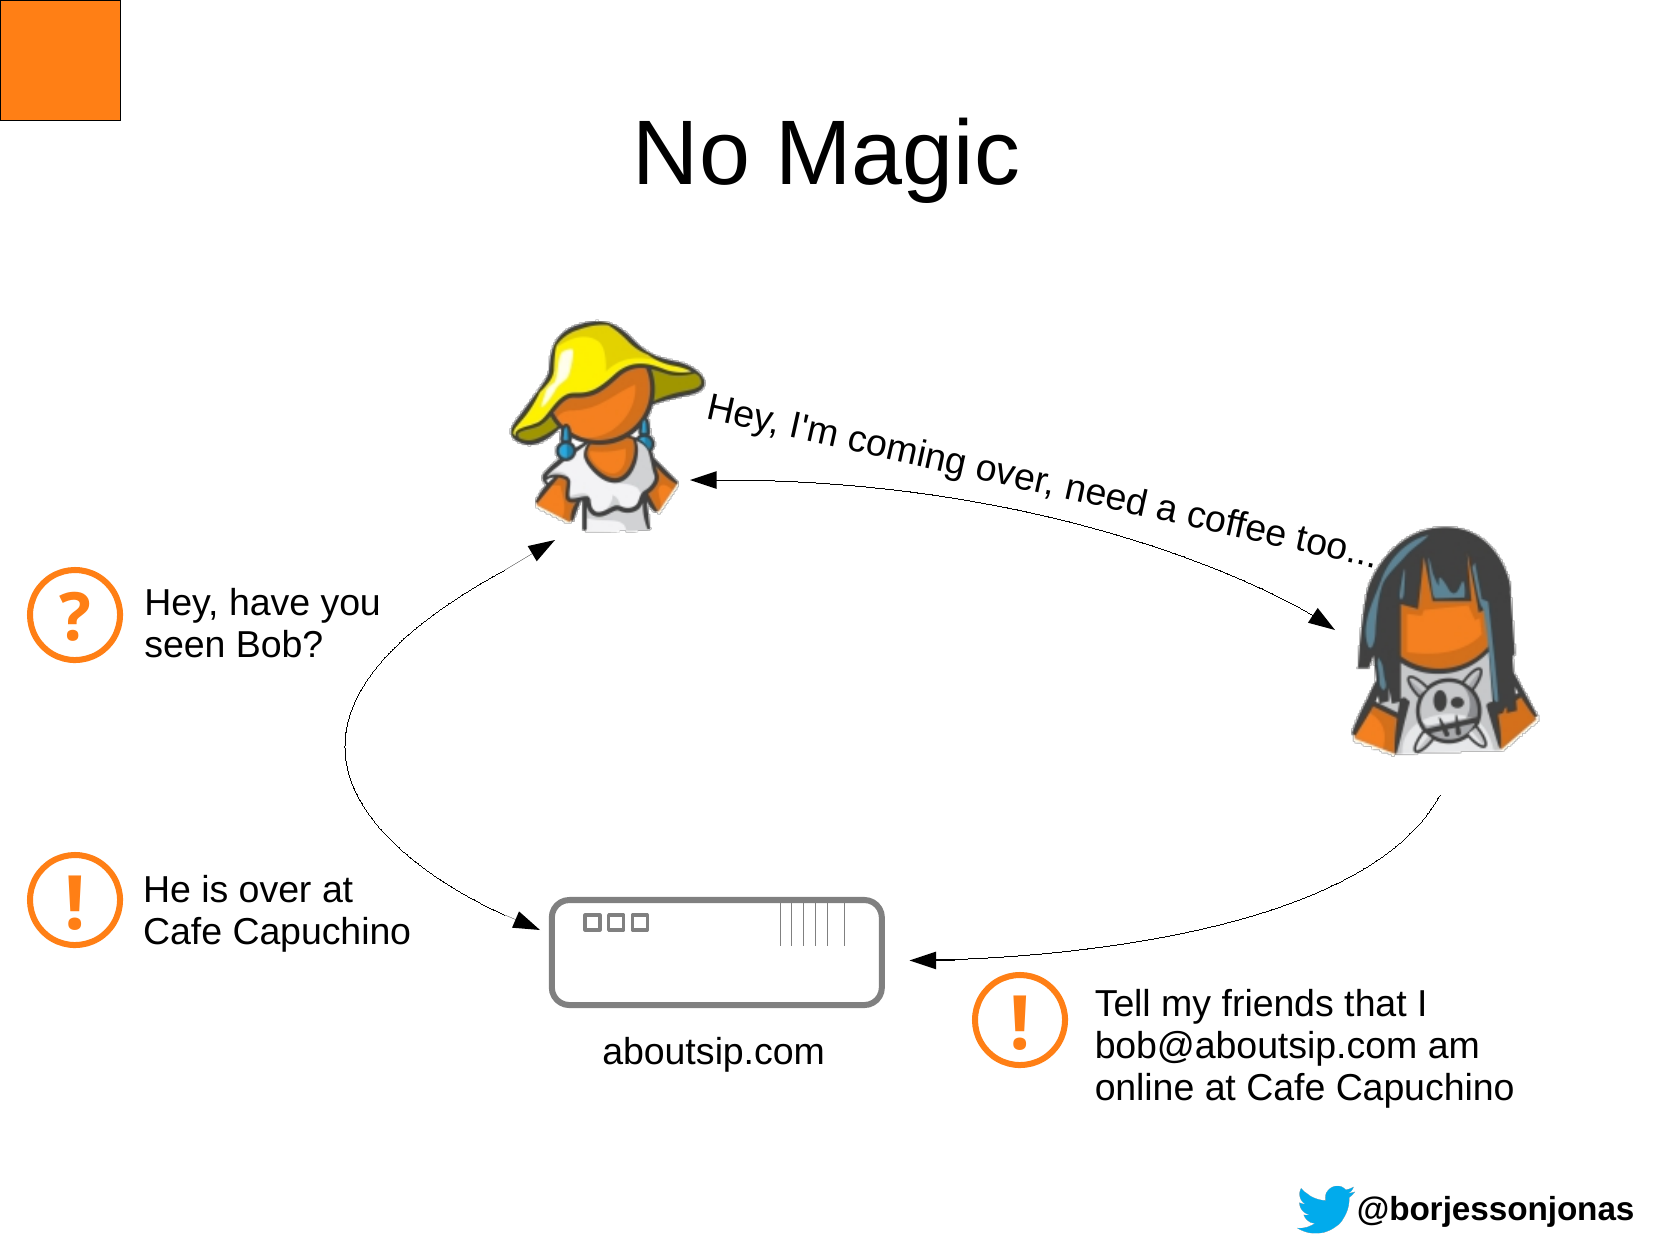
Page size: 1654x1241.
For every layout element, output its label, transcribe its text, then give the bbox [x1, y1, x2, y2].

picture [1312, 517, 1561, 766]
text_box ! [30, 855, 121, 946]
text_box Hey, have you seen Bob? [129, 573, 407, 673]
picture [1277, 1160, 1375, 1241]
picture [495, 314, 721, 541]
text_box Tell my friends that I bob@aboutsip.com am online at Cafe Capuchino [1080, 975, 1530, 1116]
text_box He is over at Cafe Capuchino [128, 861, 426, 961]
text_box [551, 900, 882, 1006]
title No Magic [82, 49, 1571, 257]
text_box Hey, I'm coming over, need a coffee too... [675, 375, 1420, 648]
text_box ! [975, 975, 1066, 1066]
text_box aboutsip.com [587, 1023, 841, 1081]
text_box ? [30, 570, 121, 661]
